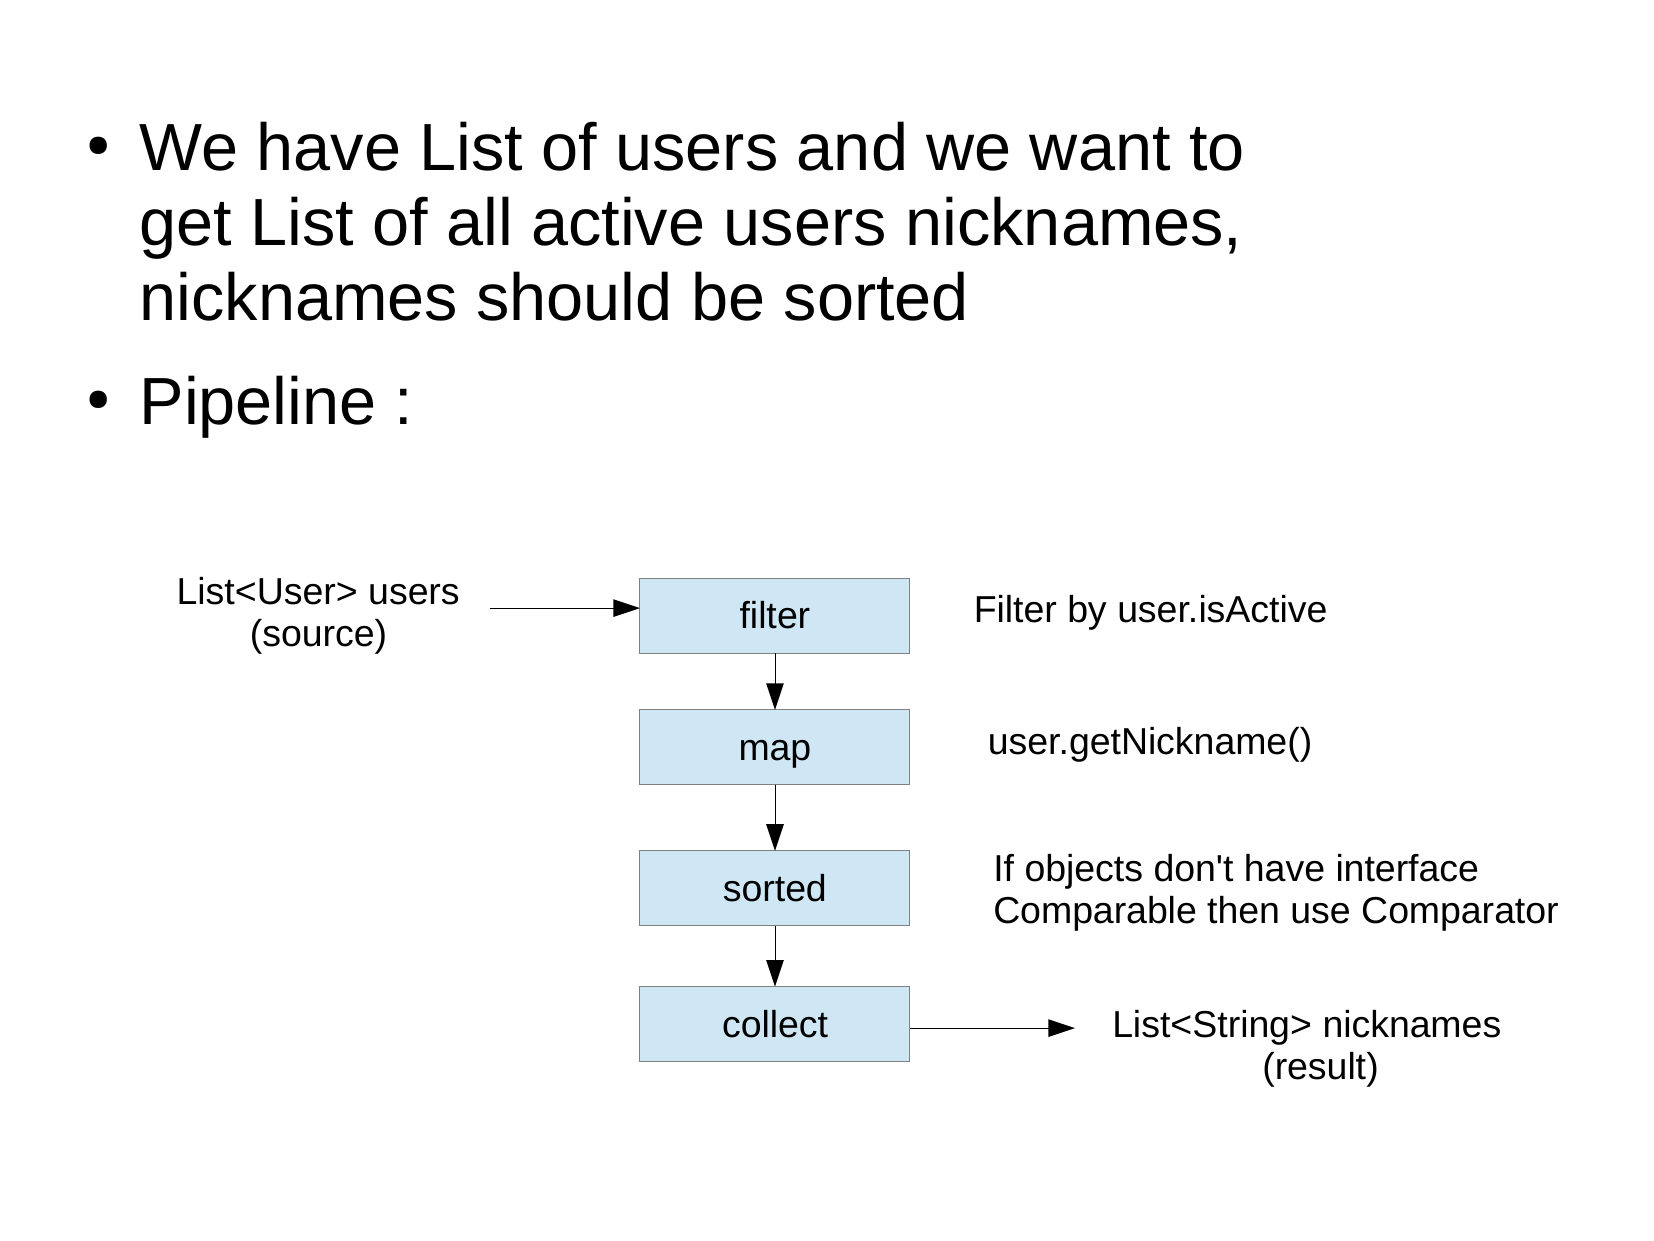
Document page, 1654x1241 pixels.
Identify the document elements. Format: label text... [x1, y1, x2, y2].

text_box map [639, 709, 910, 785]
text_box Filter by user.isActive [959, 581, 1345, 639]
text_box filter [639, 578, 910, 654]
text_box List<String> nicknames (result) [1097, 996, 1591, 1096]
list We have List of users and we want to get List of all active users nicknames, nicknames should be sorted Pipeline : [68, 109, 1336, 293]
text_box user.getNickname() [973, 713, 1330, 770]
text_box If objects don't have interface Comparable then use Comparator [978, 840, 1654, 961]
text_box collect [639, 986, 910, 1062]
text_box sorted [639, 850, 910, 926]
text_box List<User> users (source) [161, 563, 475, 662]
